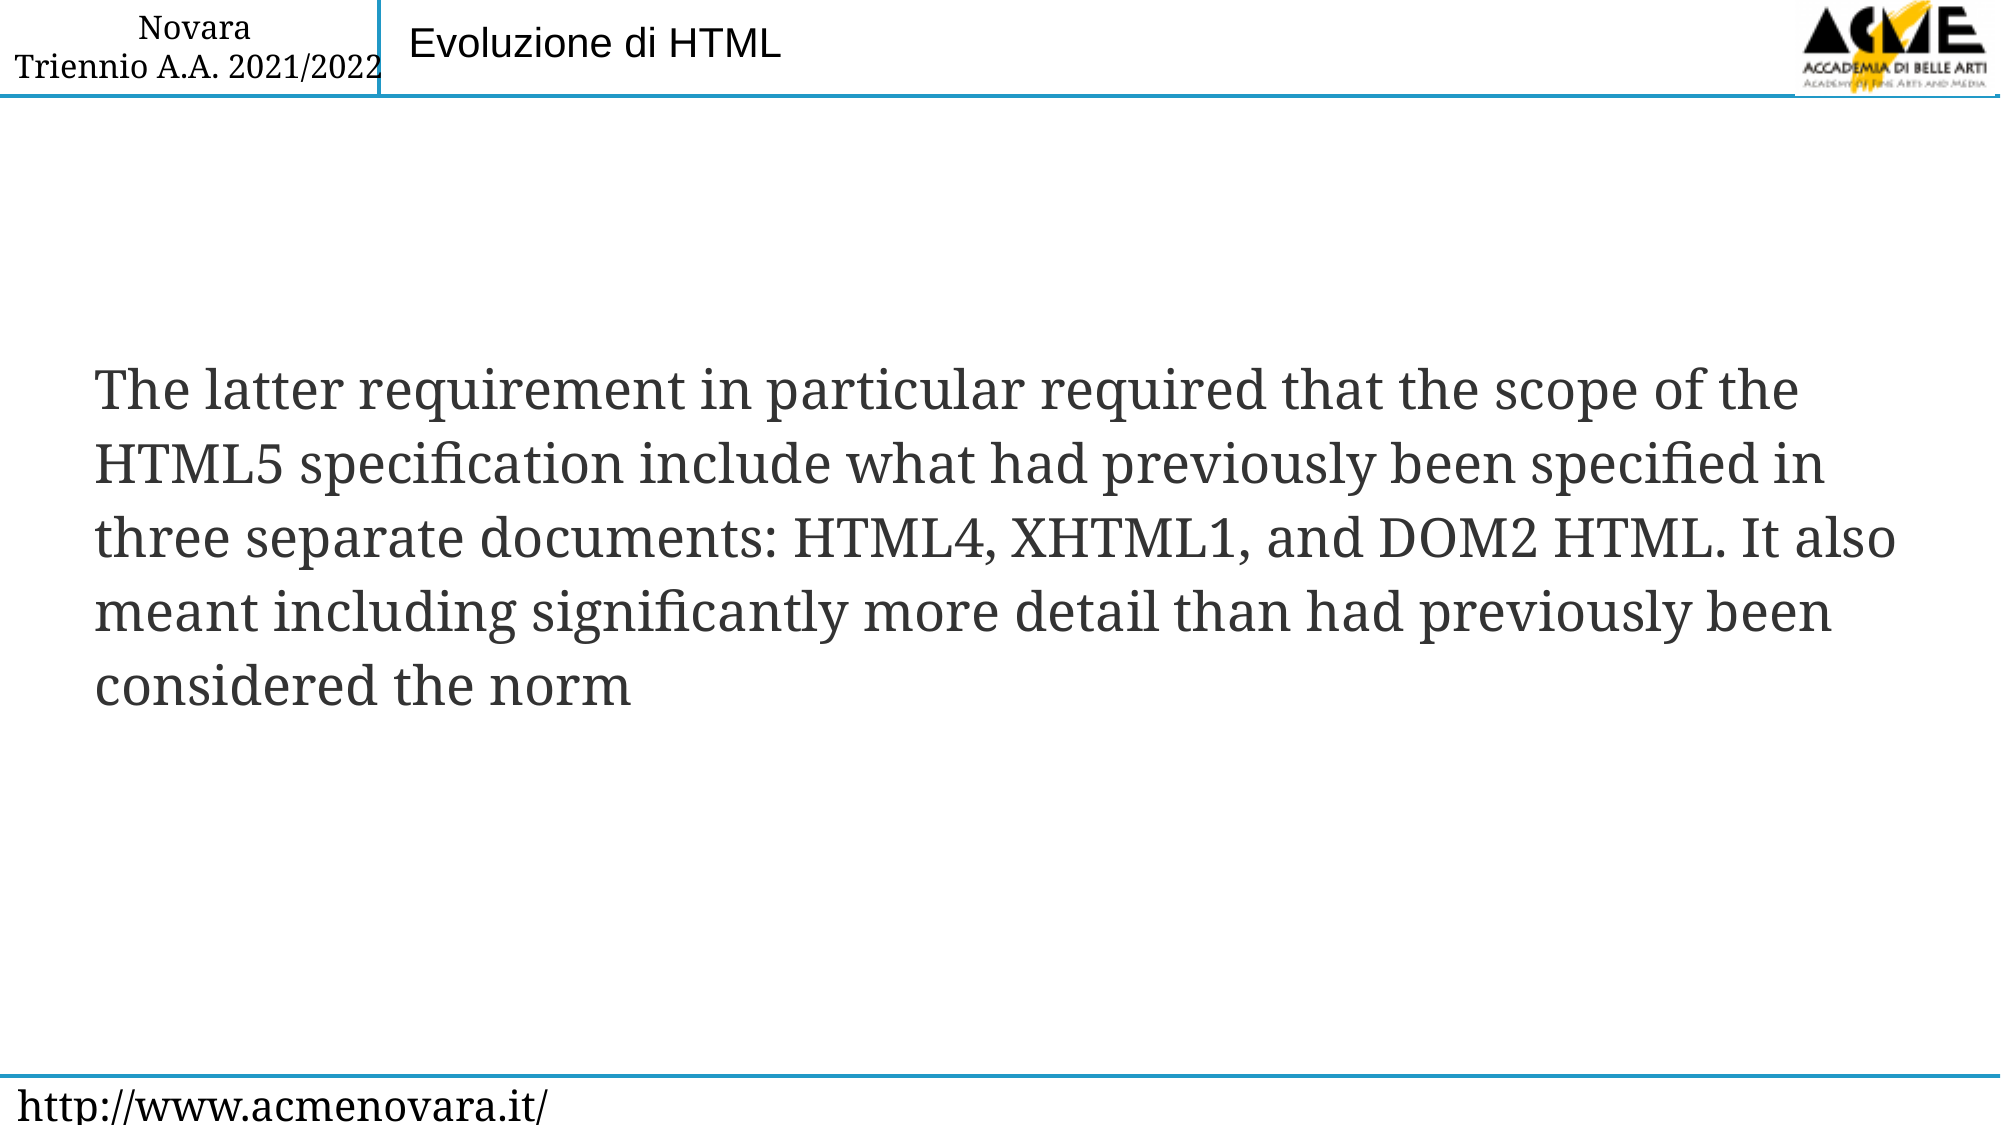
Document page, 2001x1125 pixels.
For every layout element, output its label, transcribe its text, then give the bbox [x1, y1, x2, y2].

picture [0, 0, 2001, 98]
text_box The latter requirement in particular required that the scope of the HTML5 specification include what had previously been specified in three separate documents: HTML4, XHTML1, and DOM2 HTML. It also meant including significantly more detail than had previously been considered the norm [94, 166, 1926, 908]
picture [0, 1074, 2001, 1078]
list Evoluzione di HTML [393, 11, 1210, 87]
